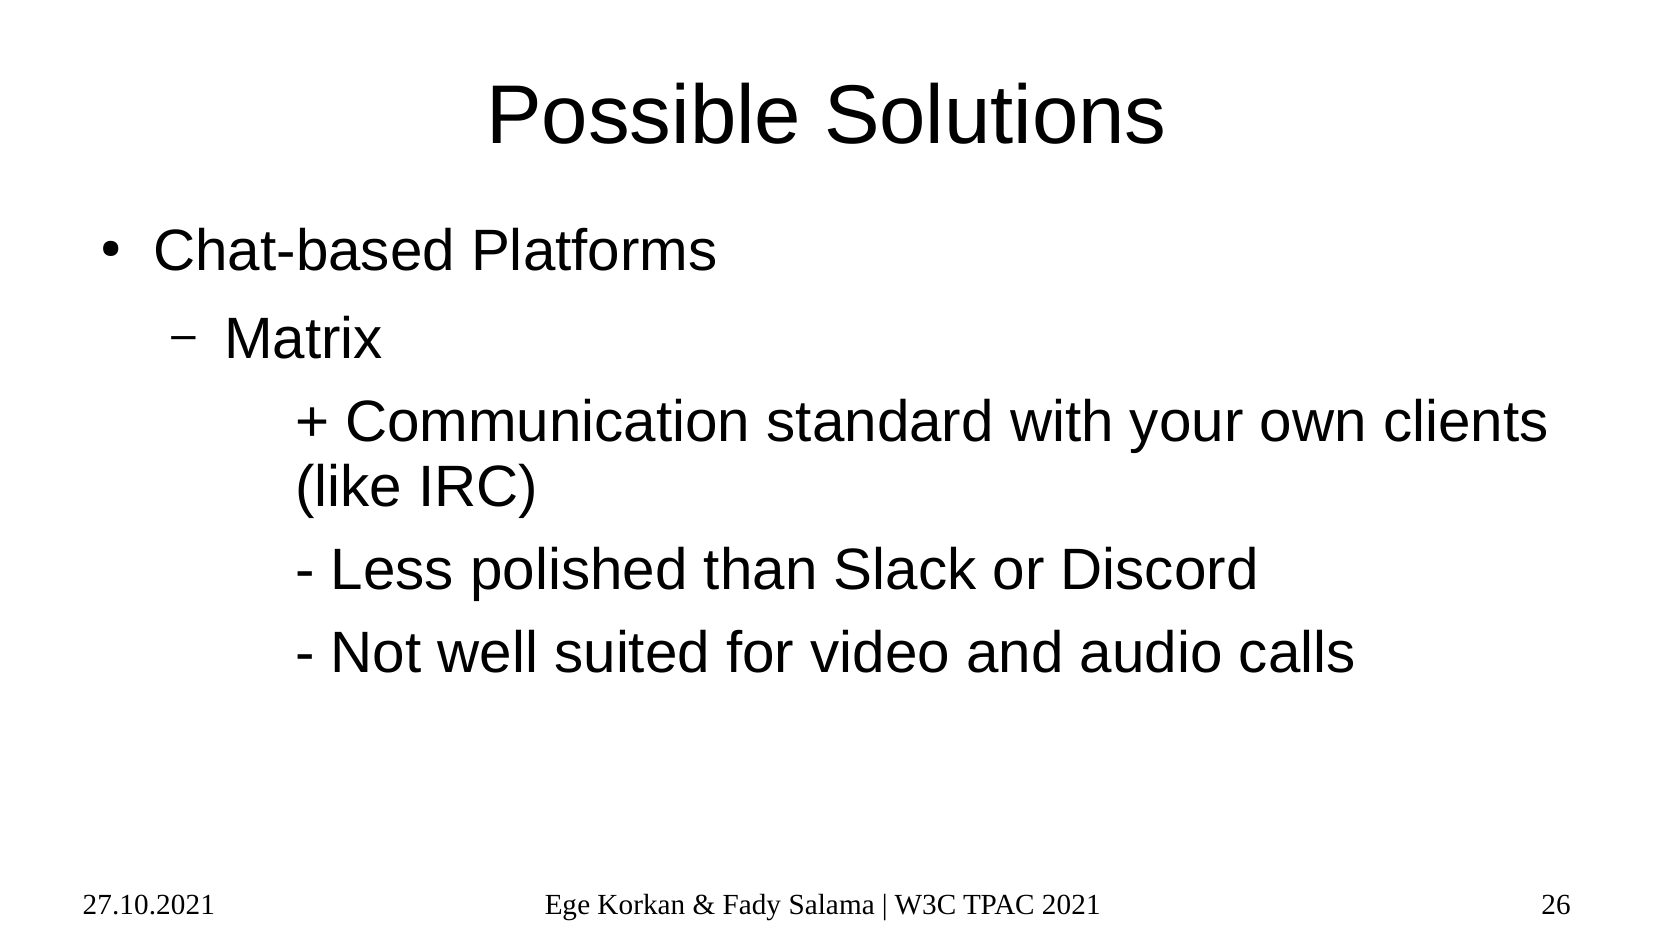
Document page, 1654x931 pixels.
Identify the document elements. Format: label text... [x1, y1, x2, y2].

list Chat-based Platforms Matrix + Communication standard with your own clients (like IRC) - Less polished than Slack or Discord - Not well suited for video and audio calls [82, 217, 1571, 758]
title Possible Solutions [82, 37, 1571, 193]
